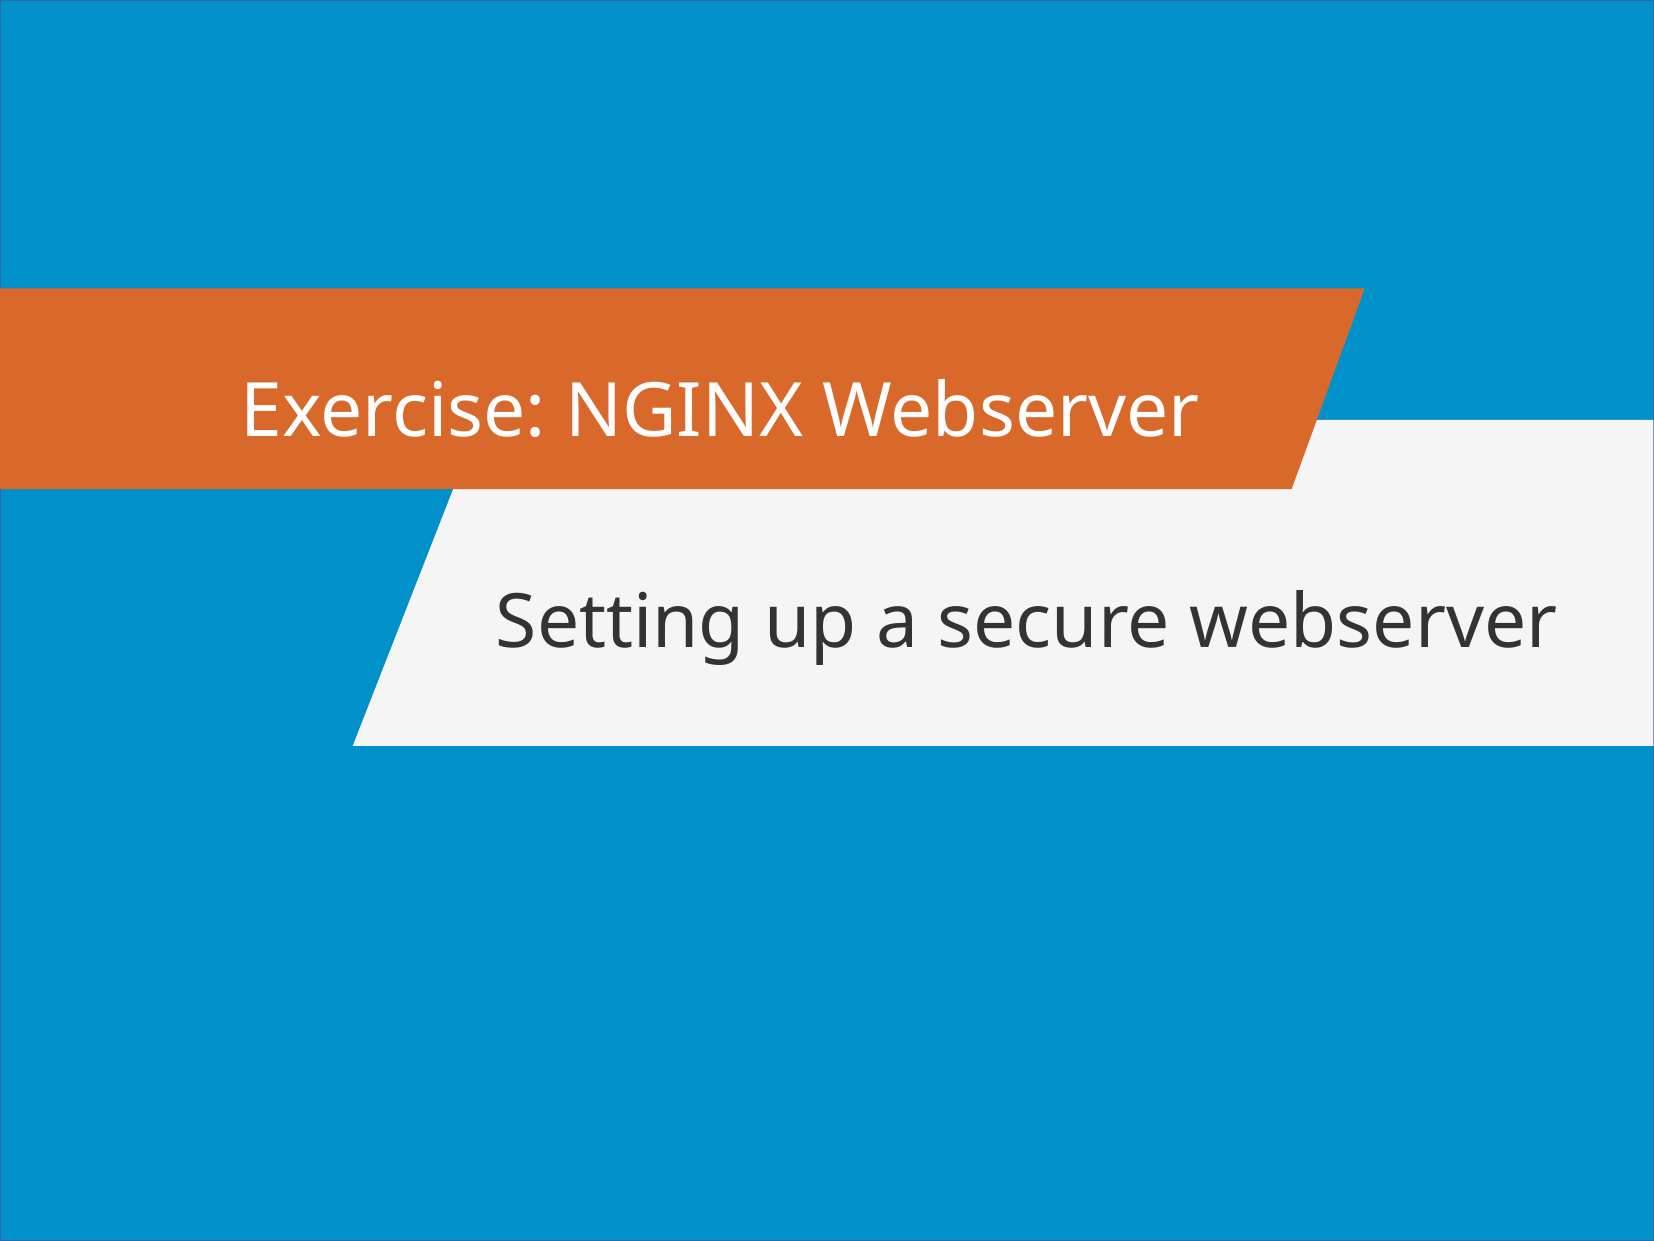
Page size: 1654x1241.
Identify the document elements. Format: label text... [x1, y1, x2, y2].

text_box Exercise: NGINX Webserver [0, 348, 1215, 515]
text_box Setting up a secure webserver [391, 560, 1573, 726]
text_box [0, 0, 1654, 1241]
